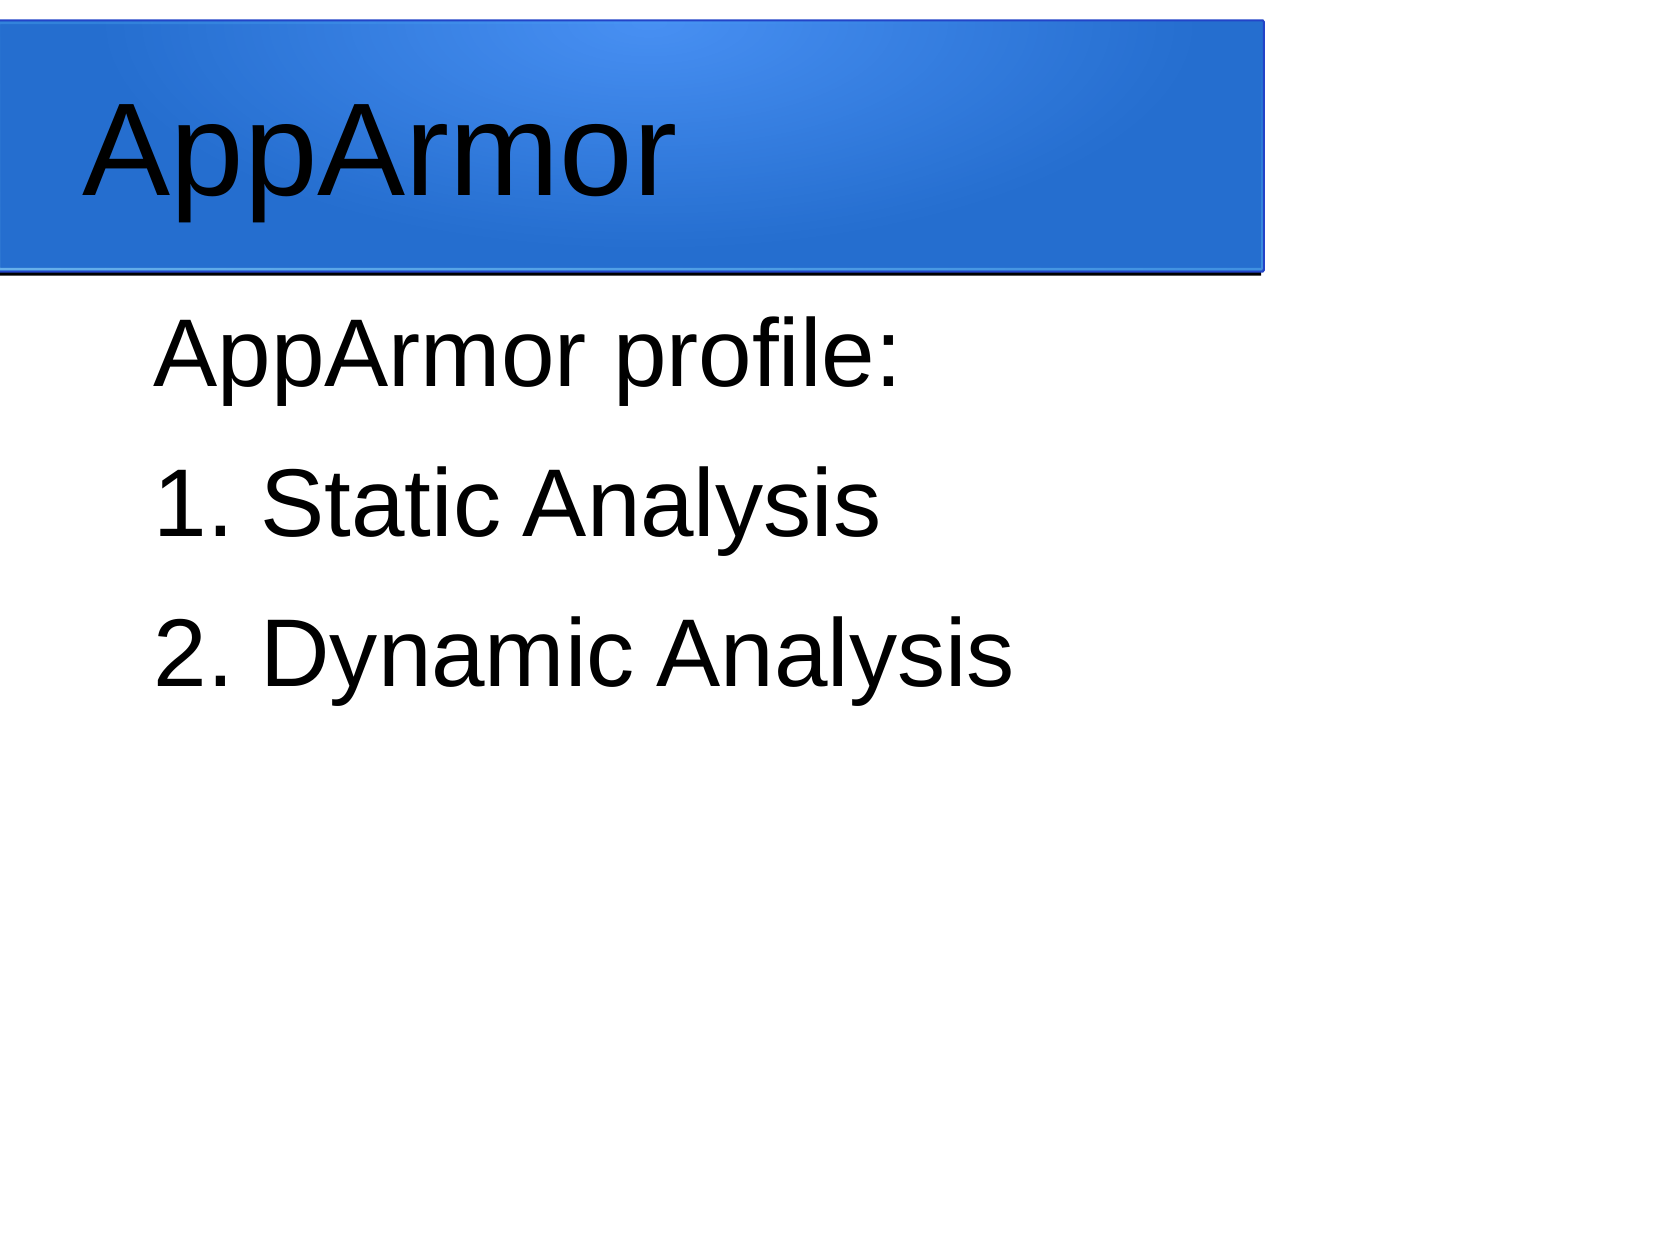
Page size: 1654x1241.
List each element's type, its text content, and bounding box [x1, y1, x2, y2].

title AppArmor [82, 47, 1235, 252]
list AppArmor profile: 1. Static Analysis 2. Dynamic Analysis [82, 299, 1571, 1019]
